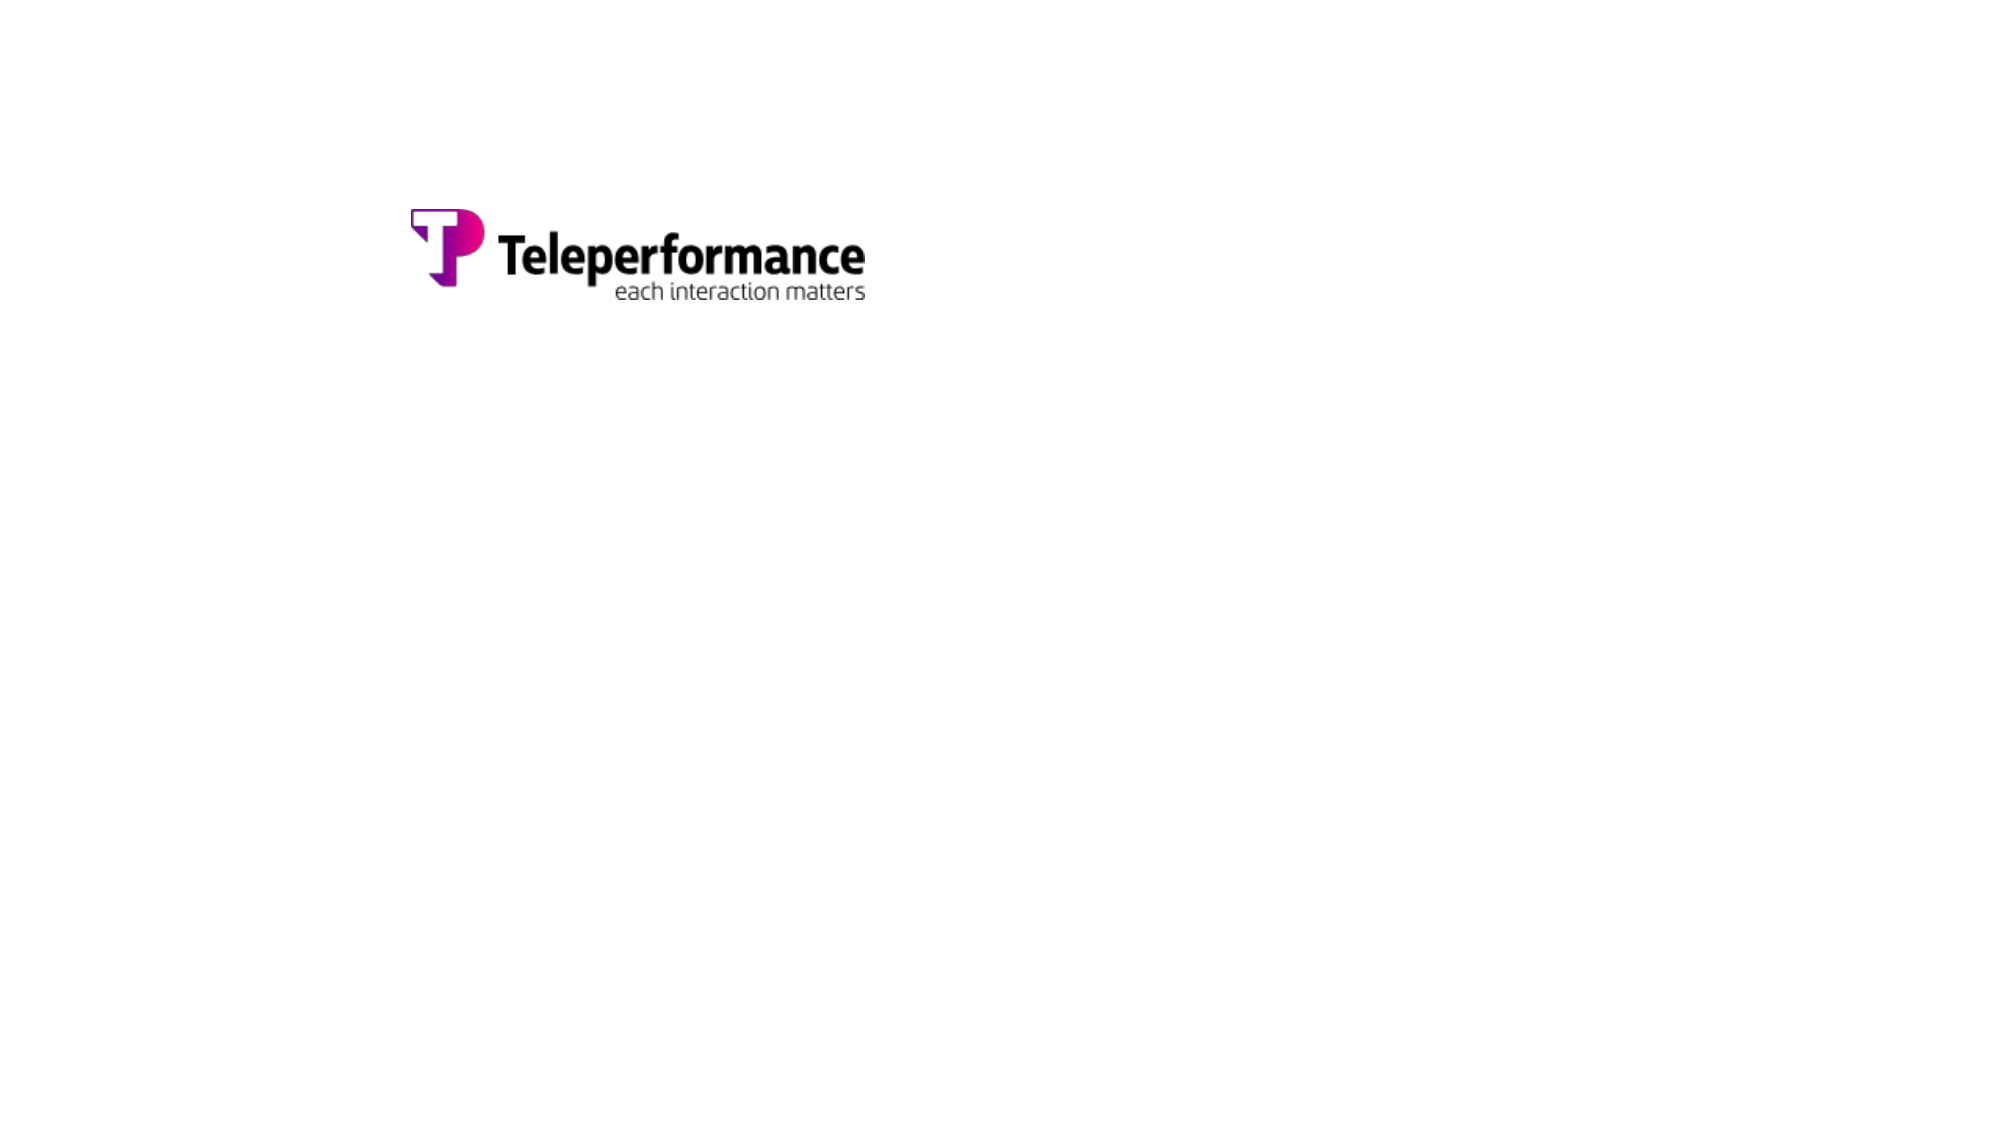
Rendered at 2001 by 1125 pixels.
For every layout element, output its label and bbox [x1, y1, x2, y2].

picture [411, 209, 865, 300]
